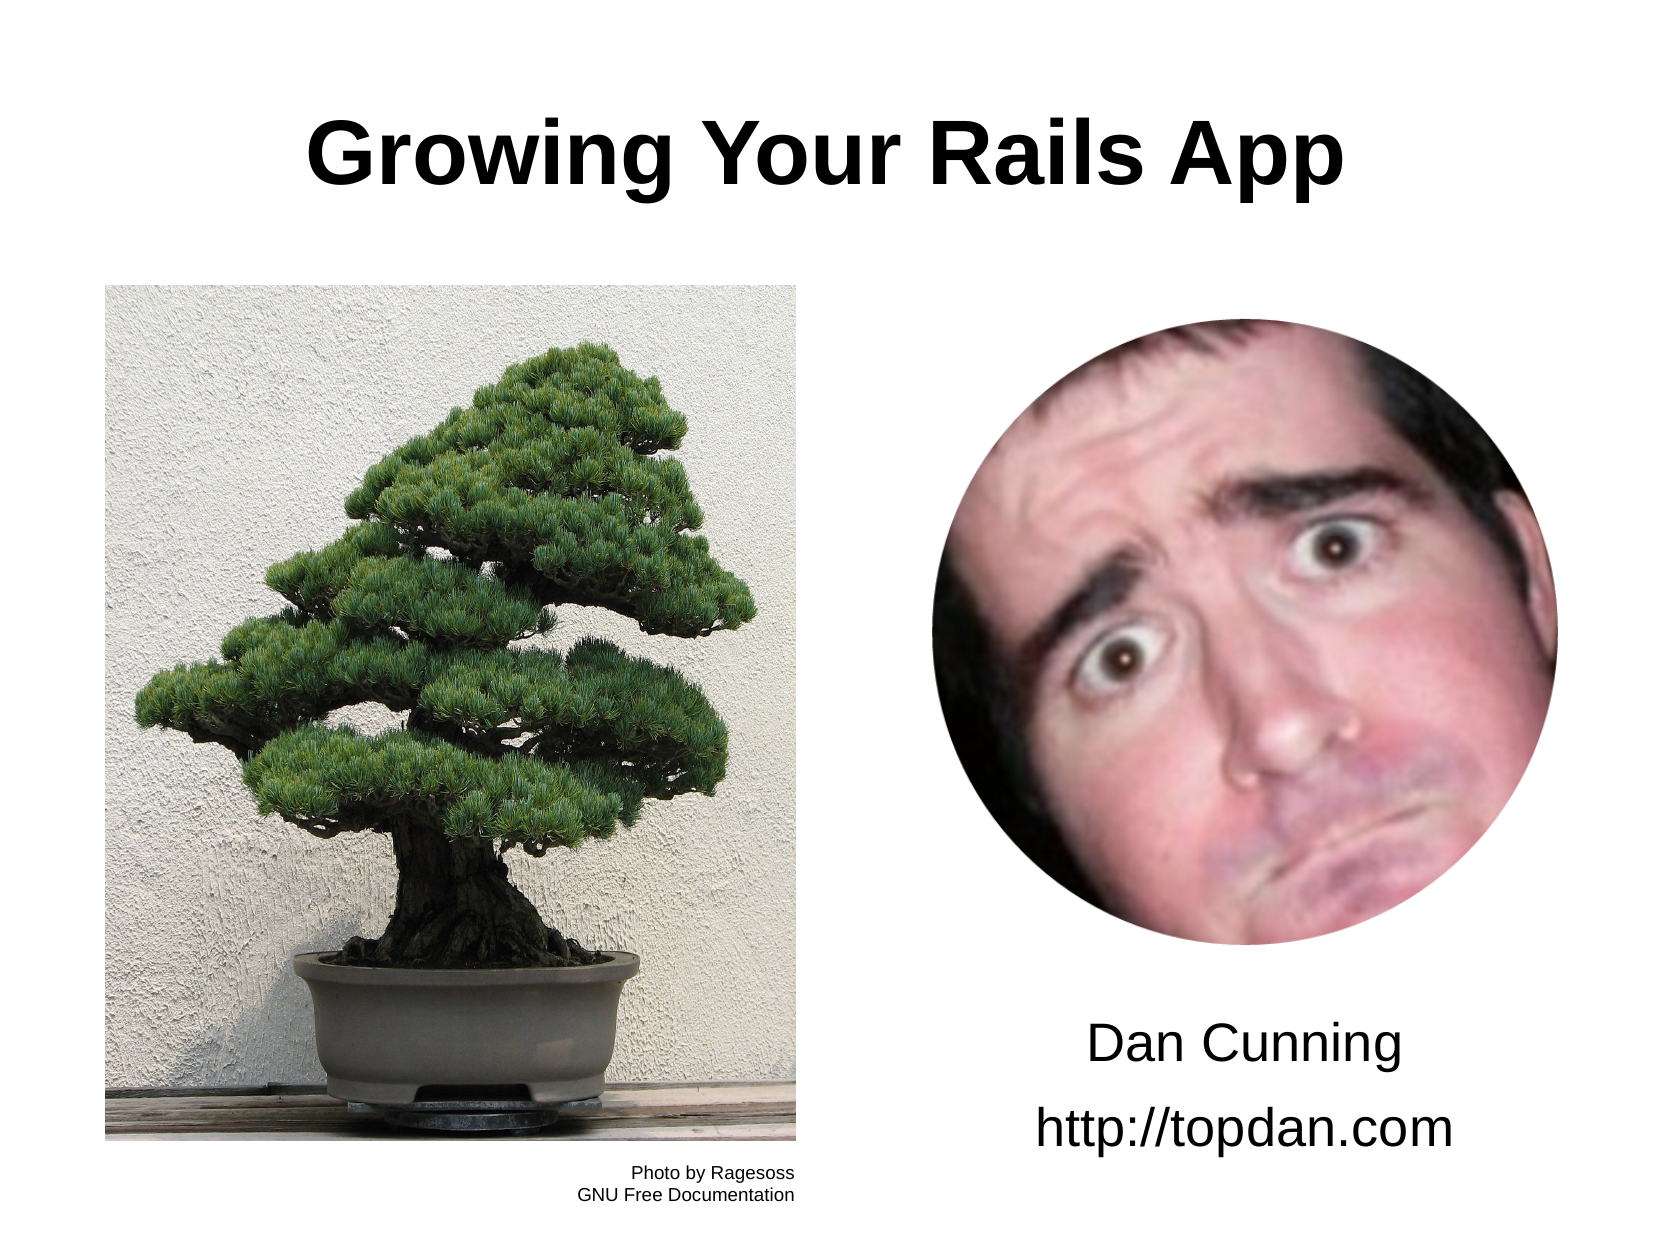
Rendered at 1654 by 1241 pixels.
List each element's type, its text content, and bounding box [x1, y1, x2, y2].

picture [902, 296, 1584, 968]
text_box Photo by Ragesoss GNU Free Documentation [59, 1155, 810, 1234]
title Growing Your Rails App [82, 49, 1571, 257]
picture [105, 285, 796, 1141]
text_box Dan Cunning http://topdan.com [870, 1005, 1621, 1166]
